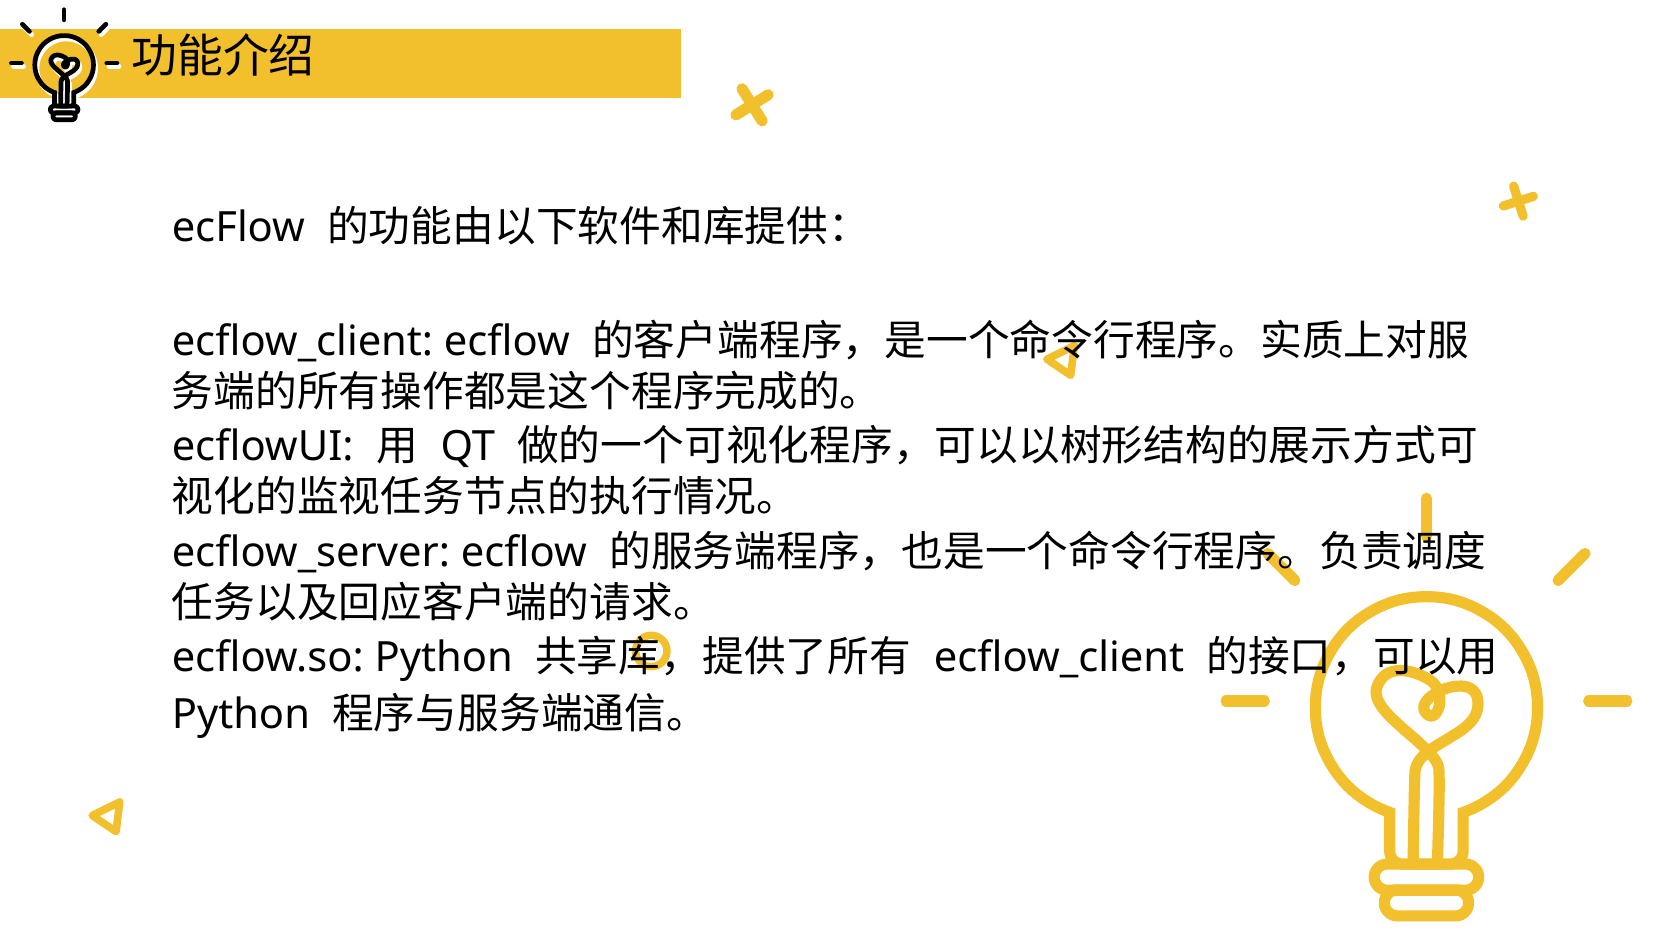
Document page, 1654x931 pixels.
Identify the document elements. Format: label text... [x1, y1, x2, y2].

text_box ecFlow 的功能由以下软件和库提供： ecflow_client: ecflow 的客户端程序，是一个命令行程序。实质上对服务端的所有操作都是这个程序完成的。 ecflowUI: 用 QT 做的一个可视化程序，可以以树形结构的展示方式可视化的监视任务节点的执行情况。 ecflow_server: ecflow 的服务端程序，也是一个命令行程序。负责调度任务以及回应客户端的请求。 ecflow.so: Python 共享库，提供了所有 ecflow_client 的接口，可以用 Python 程序与服务端通信。 [171, 150, 1501, 788]
title 功能介绍 [131, 16, 578, 97]
